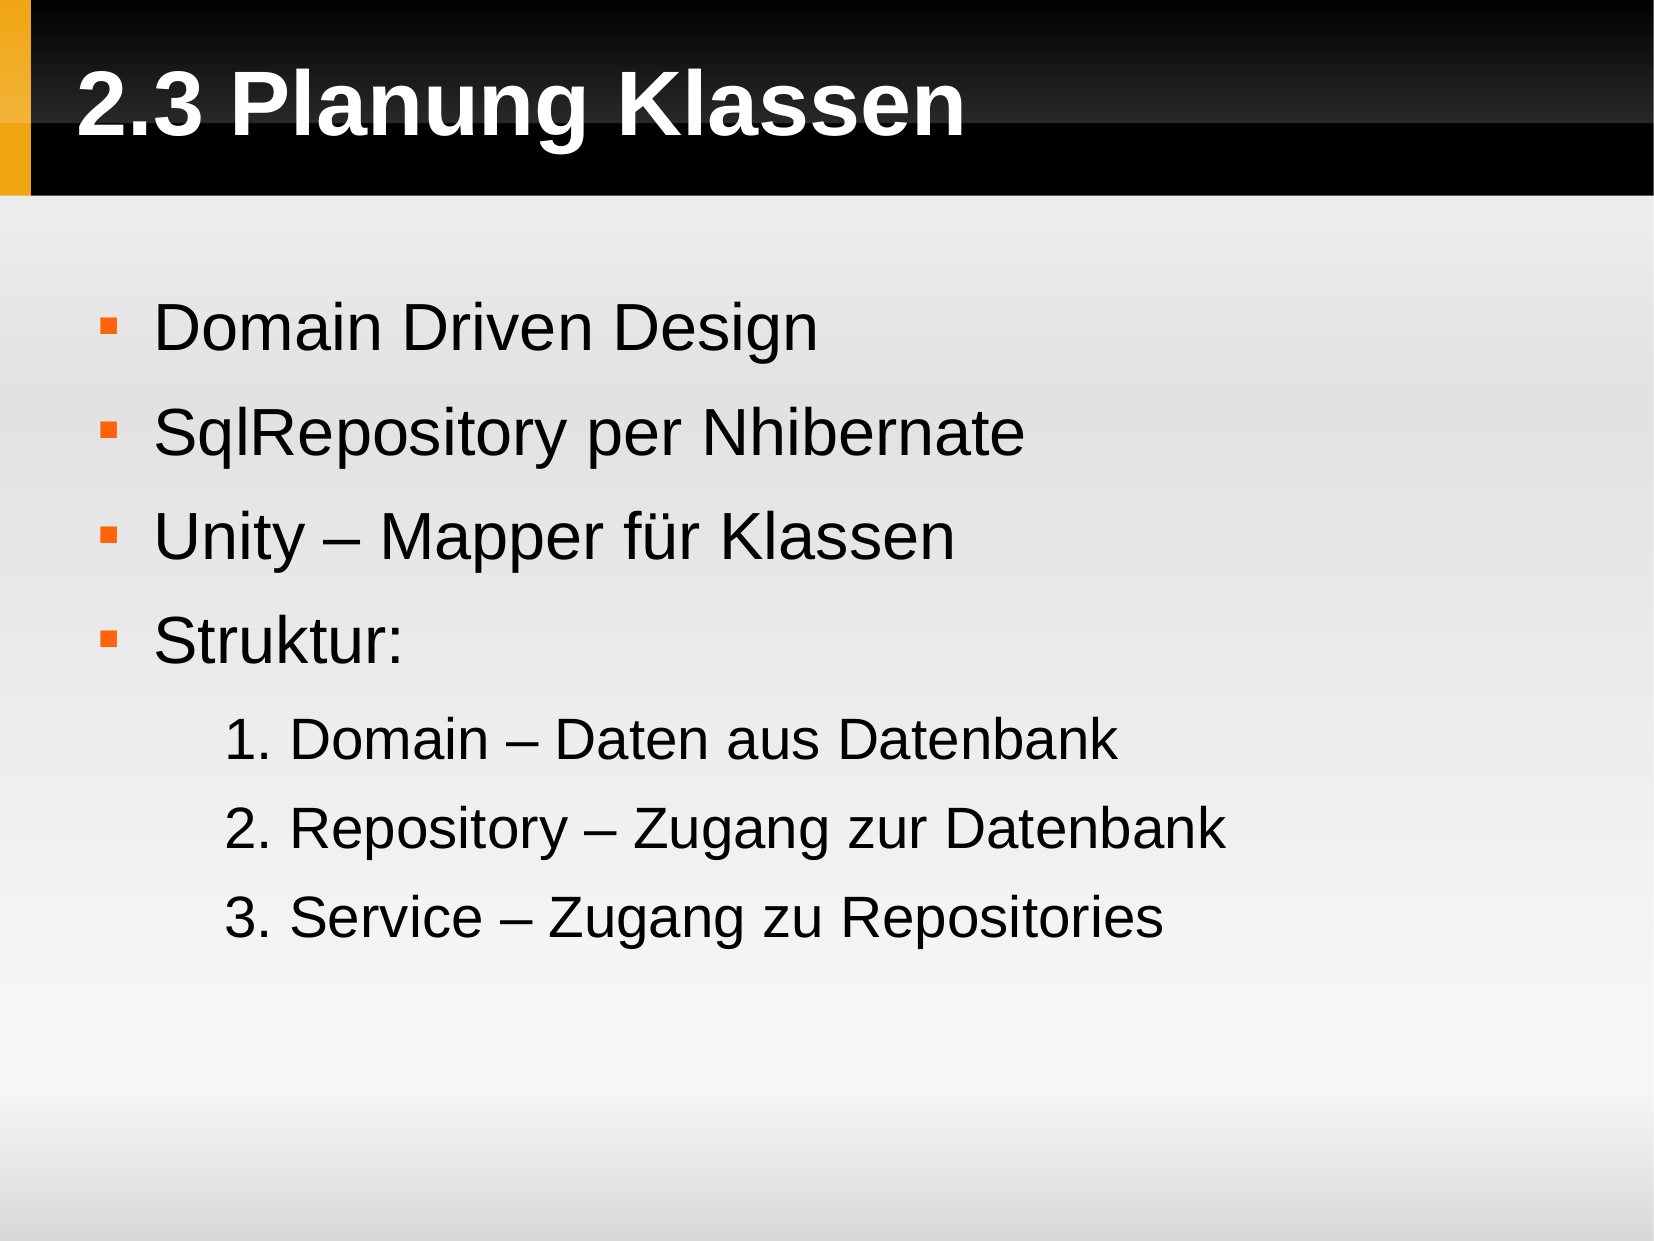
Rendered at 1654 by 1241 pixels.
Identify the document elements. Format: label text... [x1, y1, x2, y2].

picture [0, 0, 1654, 1241]
list Domain Driven Design SqlRepository per Nhibernate Unity – Mapper für Klassen Struktur: 1. Domain – Daten aus Datenbank 2. Repository – Zugang zur Datenbank 3. Service – Zugang zu Repositories [82, 290, 1571, 1109]
title 2.3 Planung Klassen [76, 0, 1565, 208]
